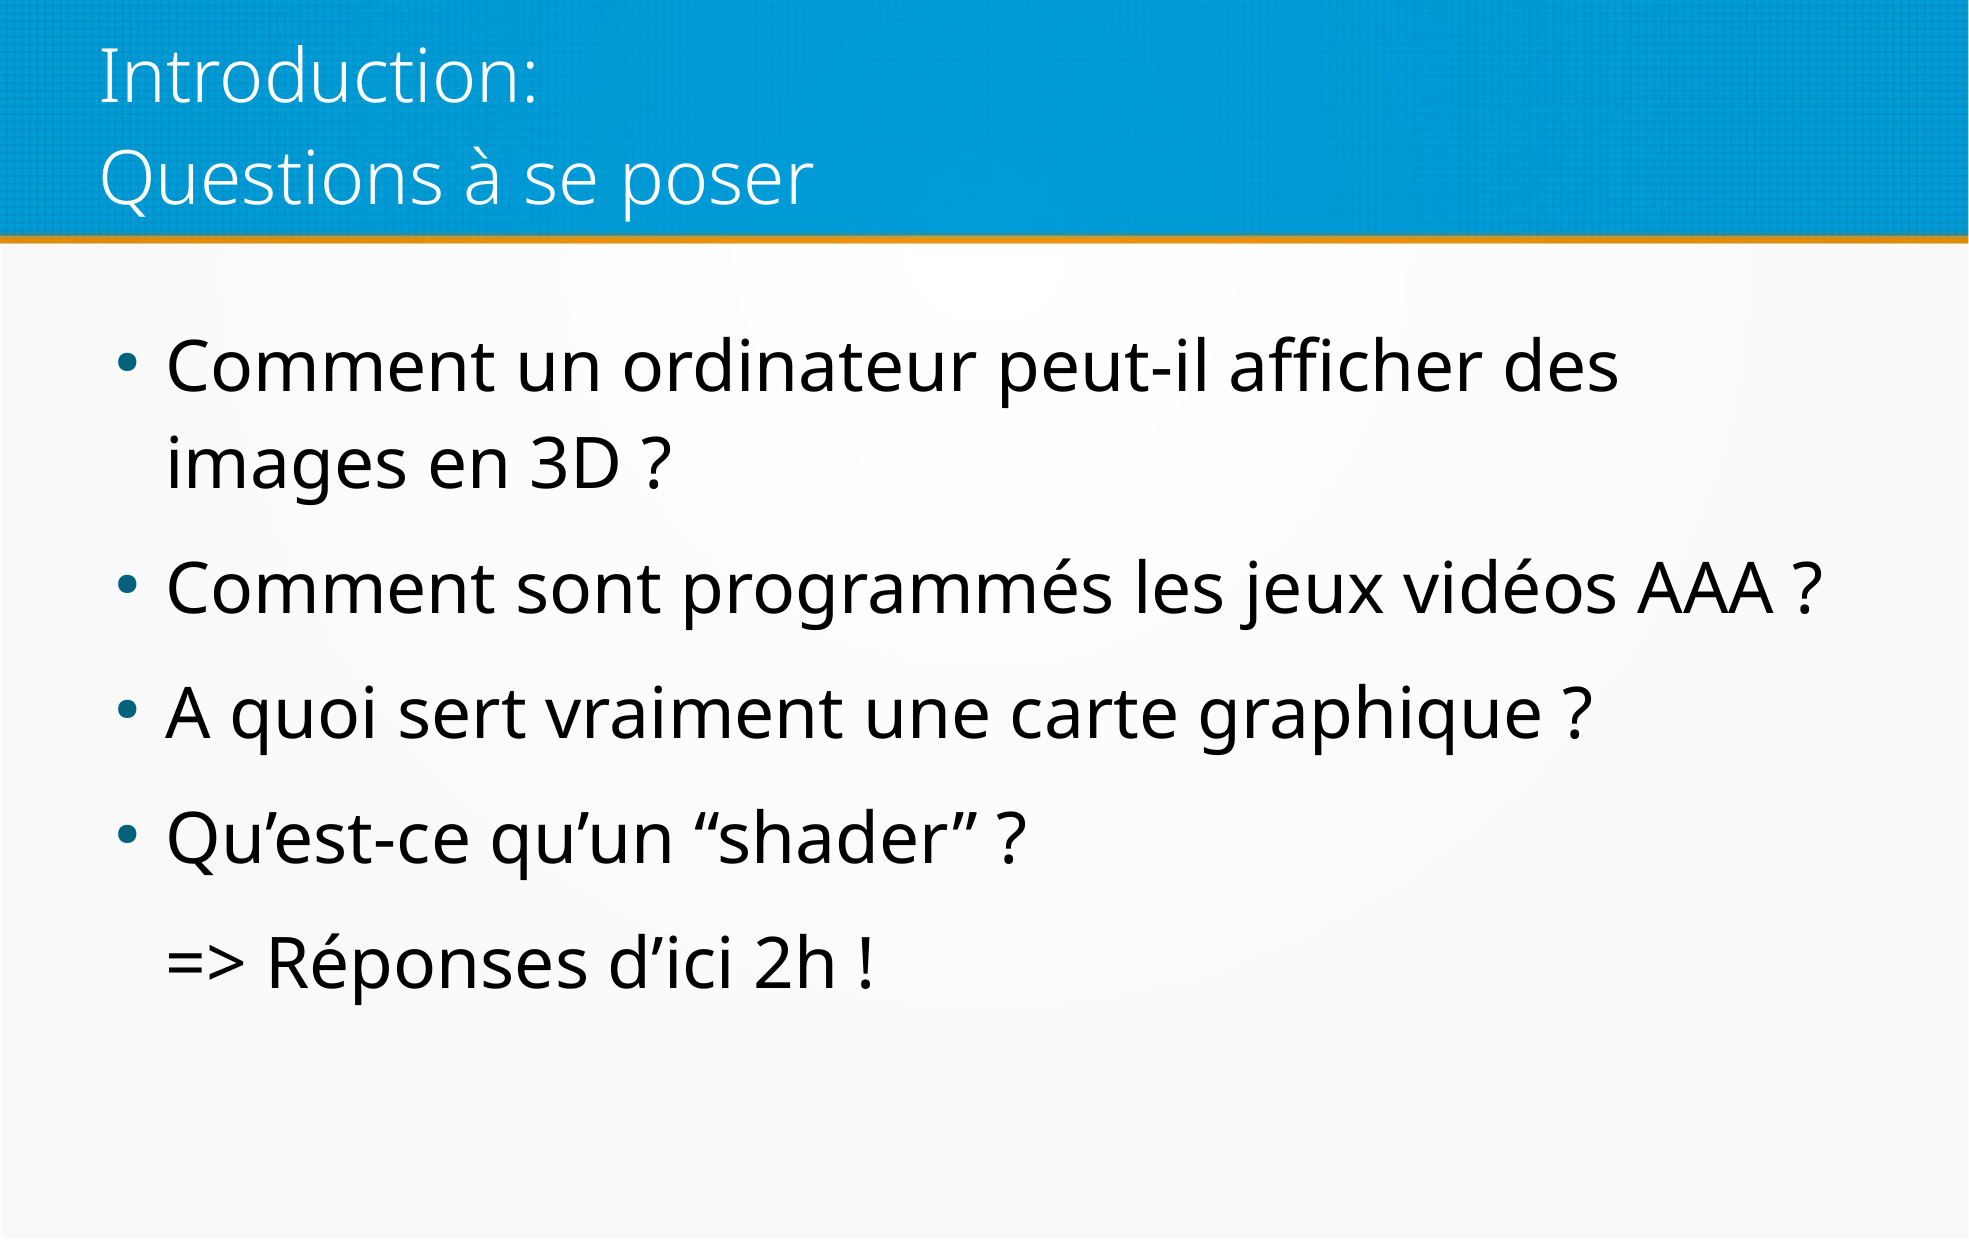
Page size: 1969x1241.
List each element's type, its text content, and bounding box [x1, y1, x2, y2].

title Introduction: Questions à se poser [98, 19, 1870, 227]
list Comment un ordinateur peut-il afficher des images en 3D ? Comment sont programmés les jeux vidéos AAA ? A quoi sert vraiment une carte graphique ? Qu’est-ce qu’un “shader” ? => Réponses d’ici 2h ! [98, 315, 1861, 1081]
picture [0, 233, 1969, 1241]
